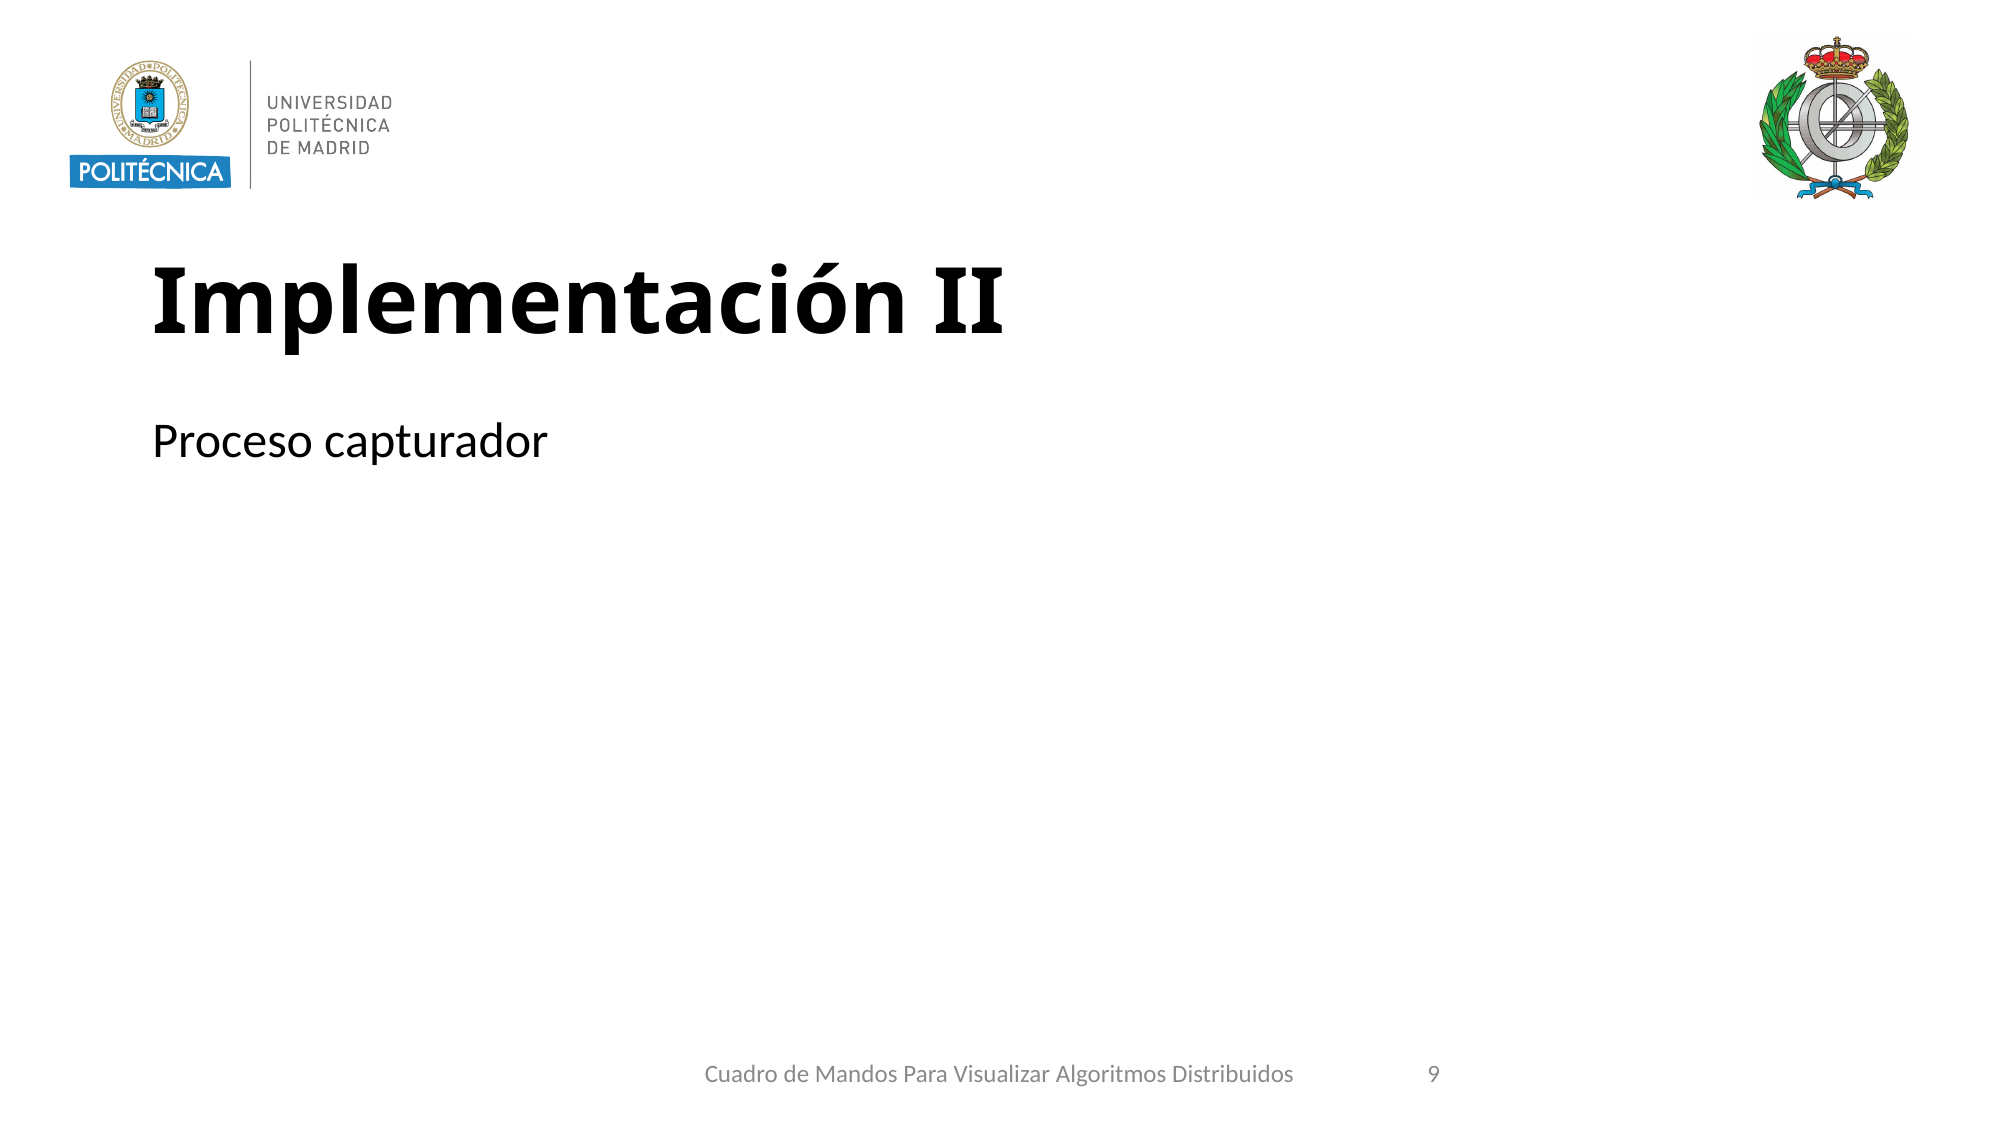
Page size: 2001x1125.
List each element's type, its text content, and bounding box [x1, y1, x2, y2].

text_box Cuadro de Mandos Para Visualizar Algoritmos Distribuidos [662, 1042, 1338, 1103]
list Proceso capturador [137, 407, 1863, 1033]
picture [1751, 34, 1918, 201]
text_box [1412, 1042, 1863, 1103]
title Implementación II [137, 214, 1863, 394]
picture [48, 34, 436, 215]
